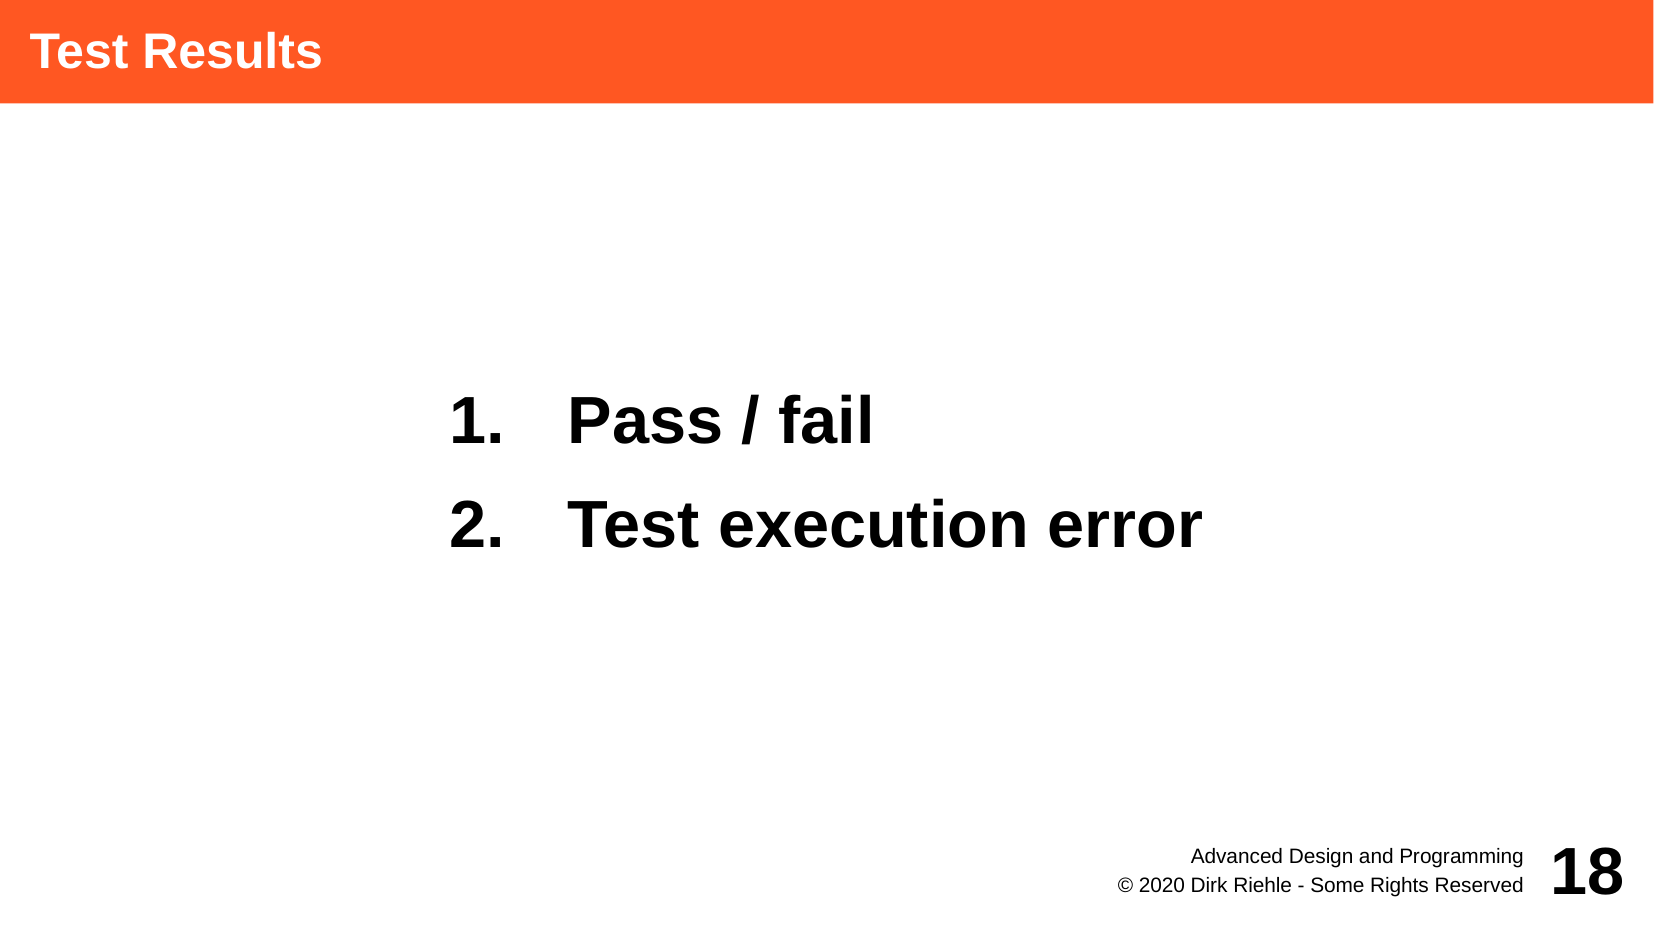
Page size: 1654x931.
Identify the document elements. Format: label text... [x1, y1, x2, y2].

title Test Results [0, 0, 1654, 104]
subtitle Pass / fail Test execution error [29, 132, 1625, 813]
